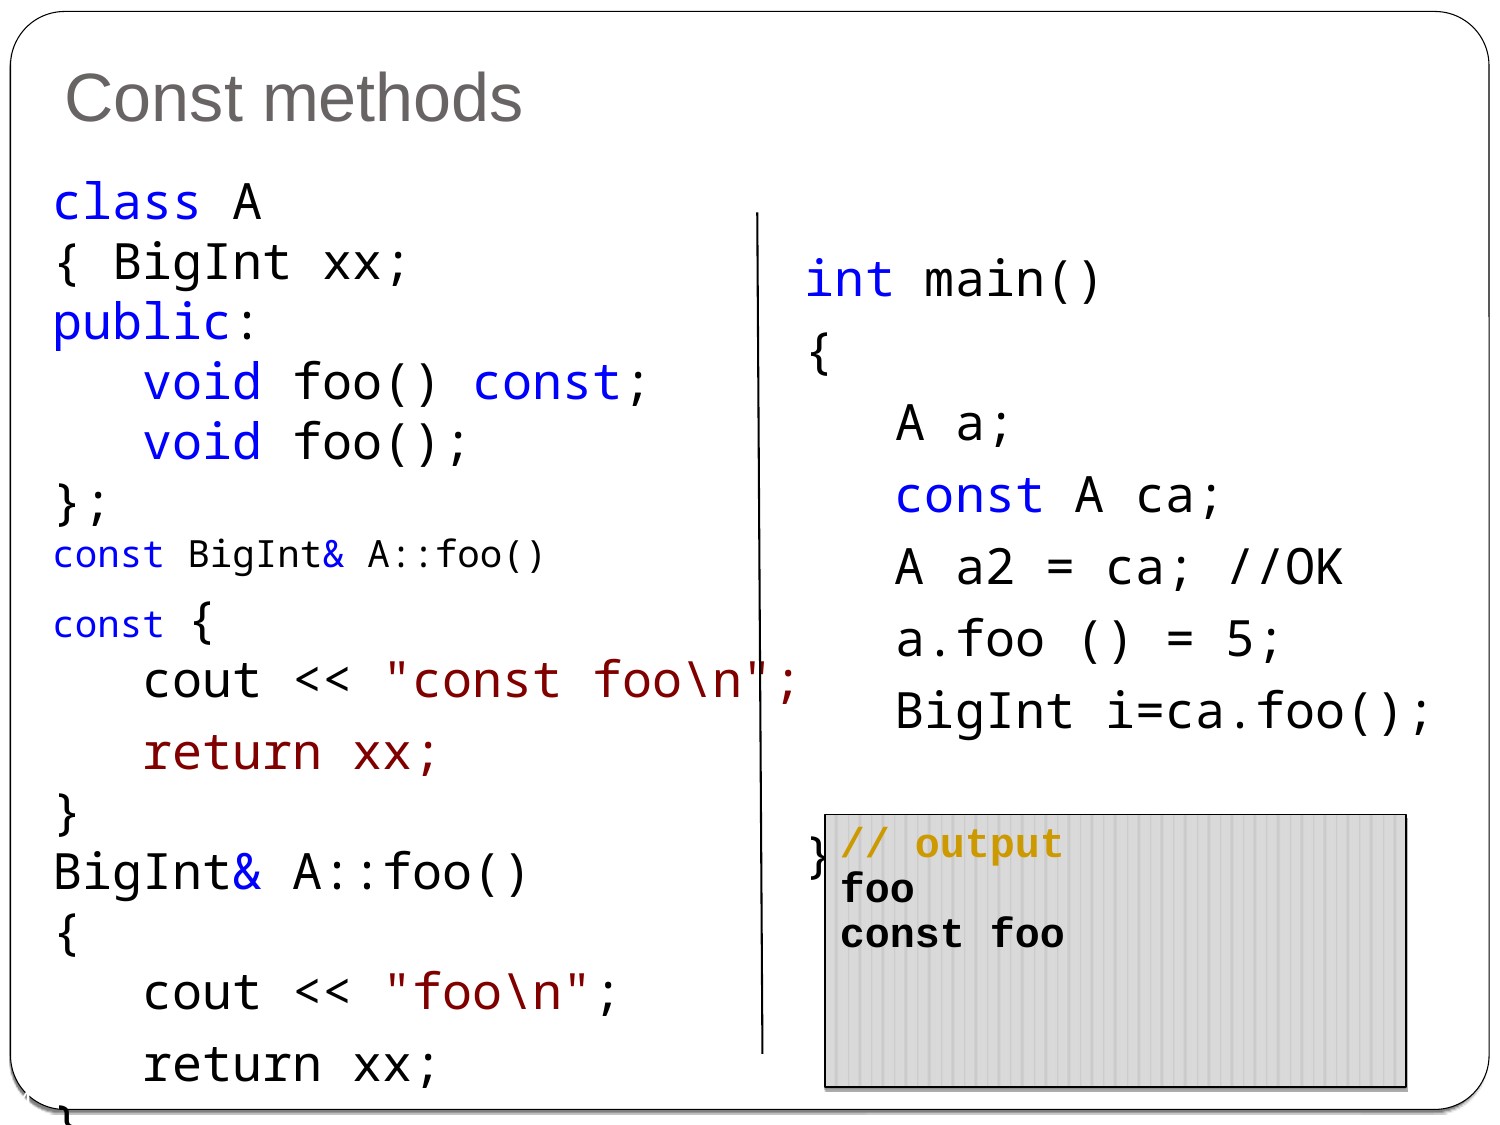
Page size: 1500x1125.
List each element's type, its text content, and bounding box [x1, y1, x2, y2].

slide_number <number> [0, 1074, 50, 1125]
title Const methods [50, 45, 1450, 150]
text_box int main() { A a; const A ca; A a2 = ca; //OK a.foo () = 5; BigInt i=ca.foo(); } [774, 212, 1468, 1125]
text_box // output foo const foo [825, 814, 1407, 1087]
list class A { BigInt xx; public: void foo() const; void foo(); }; const BigInt& A::foo() const { cout << "const foo\n"; return xx; } BigInt& A::foo() { cout << "foo\n"; return xx; } [37, 162, 1463, 1088]
